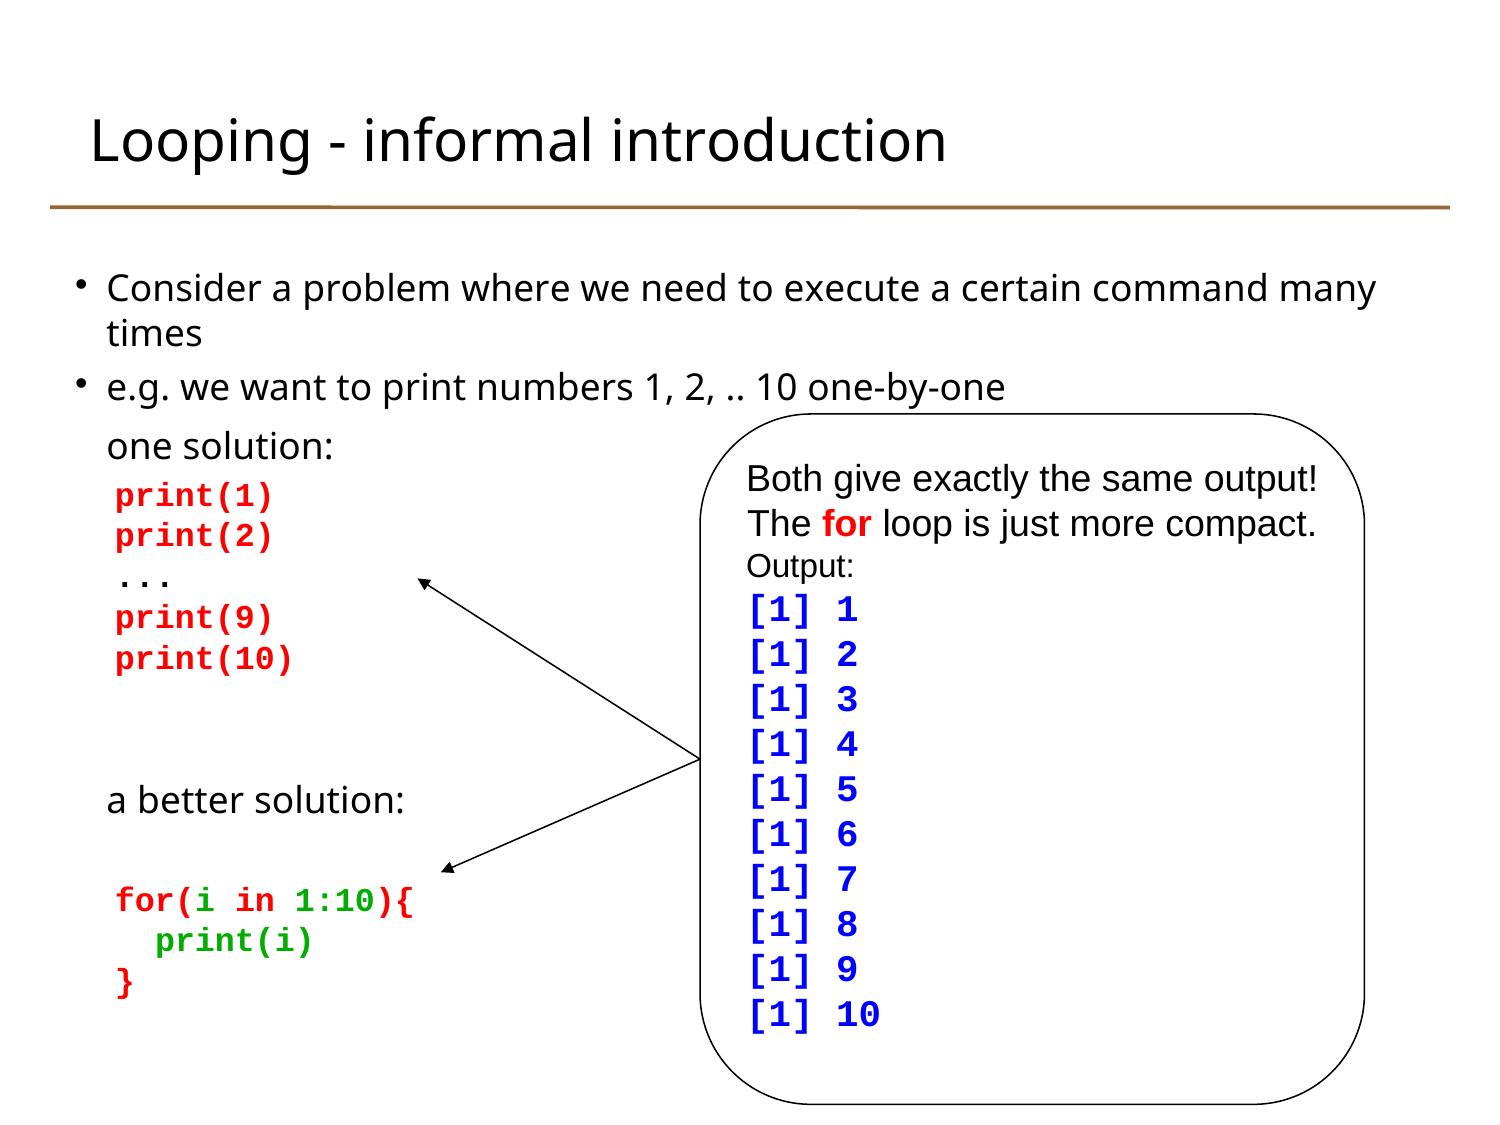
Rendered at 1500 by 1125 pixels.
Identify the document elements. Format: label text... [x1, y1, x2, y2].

text_box Both give exactly the same output! The for loop is just more compact. Output: [1] 1 [1] 2 [1] 3 [1] 4 [1] 5 [1] 6 [1] 7 [1] 8 [1] 9 [1] 10 [700, 413, 1365, 1105]
list Consider a problem where we need to execute a certain command many times e.g. we want to print numbers 1, 2, .. 10 one-by-one one solution: print(1) print(2) ... print(9) print(10) a better solution: for(i in 1:10){ print(i) } [74, 263, 1422, 1003]
title Looping - informal introduction [74, 44, 1422, 230]
